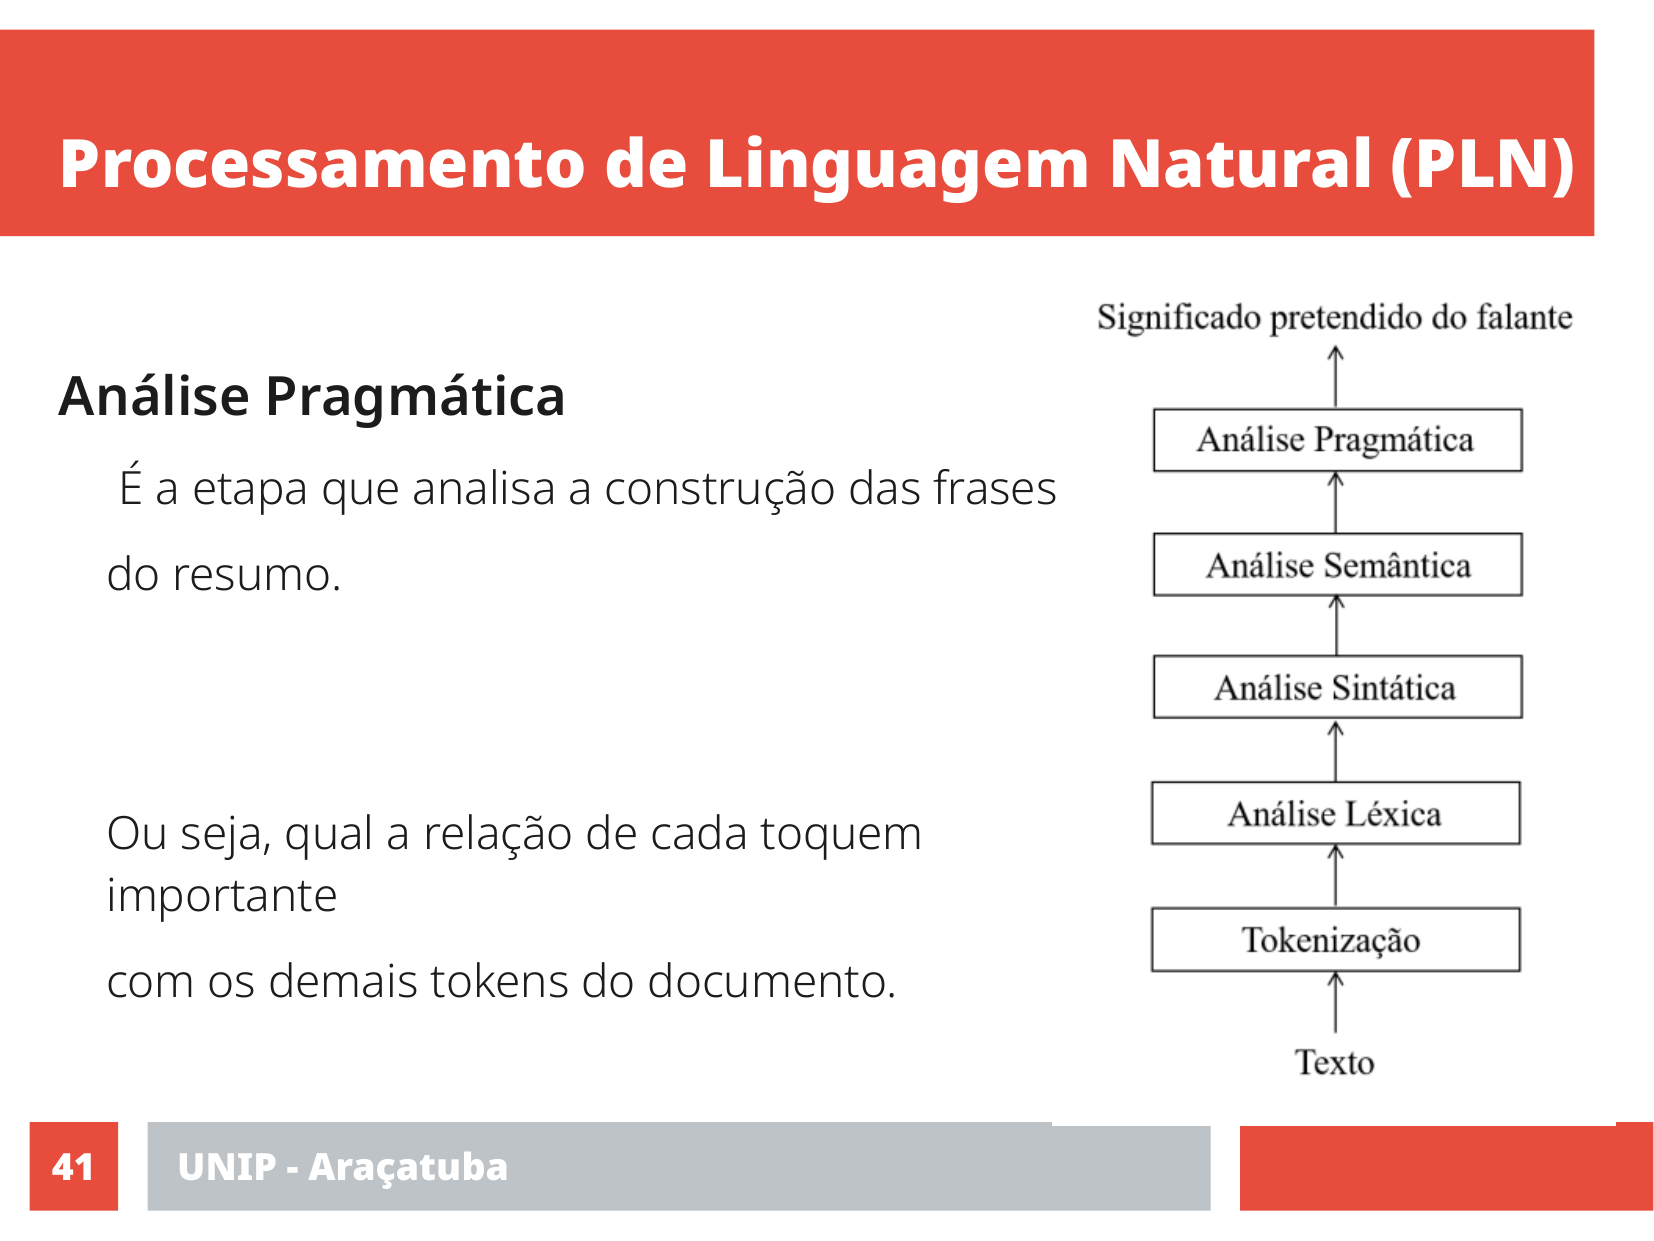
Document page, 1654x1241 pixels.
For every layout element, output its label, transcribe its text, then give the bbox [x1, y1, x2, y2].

list Análise Pragmática É a etapa que analisa a construção das frases do resumo. Ou seja, qual a relação de cada toquem importante com os demais tokens do documento. [59, 259, 1110, 1028]
picture [1052, 259, 1616, 1126]
title Processamento de Linguagem Natural (PLN) [59, 59, 1595, 207]
